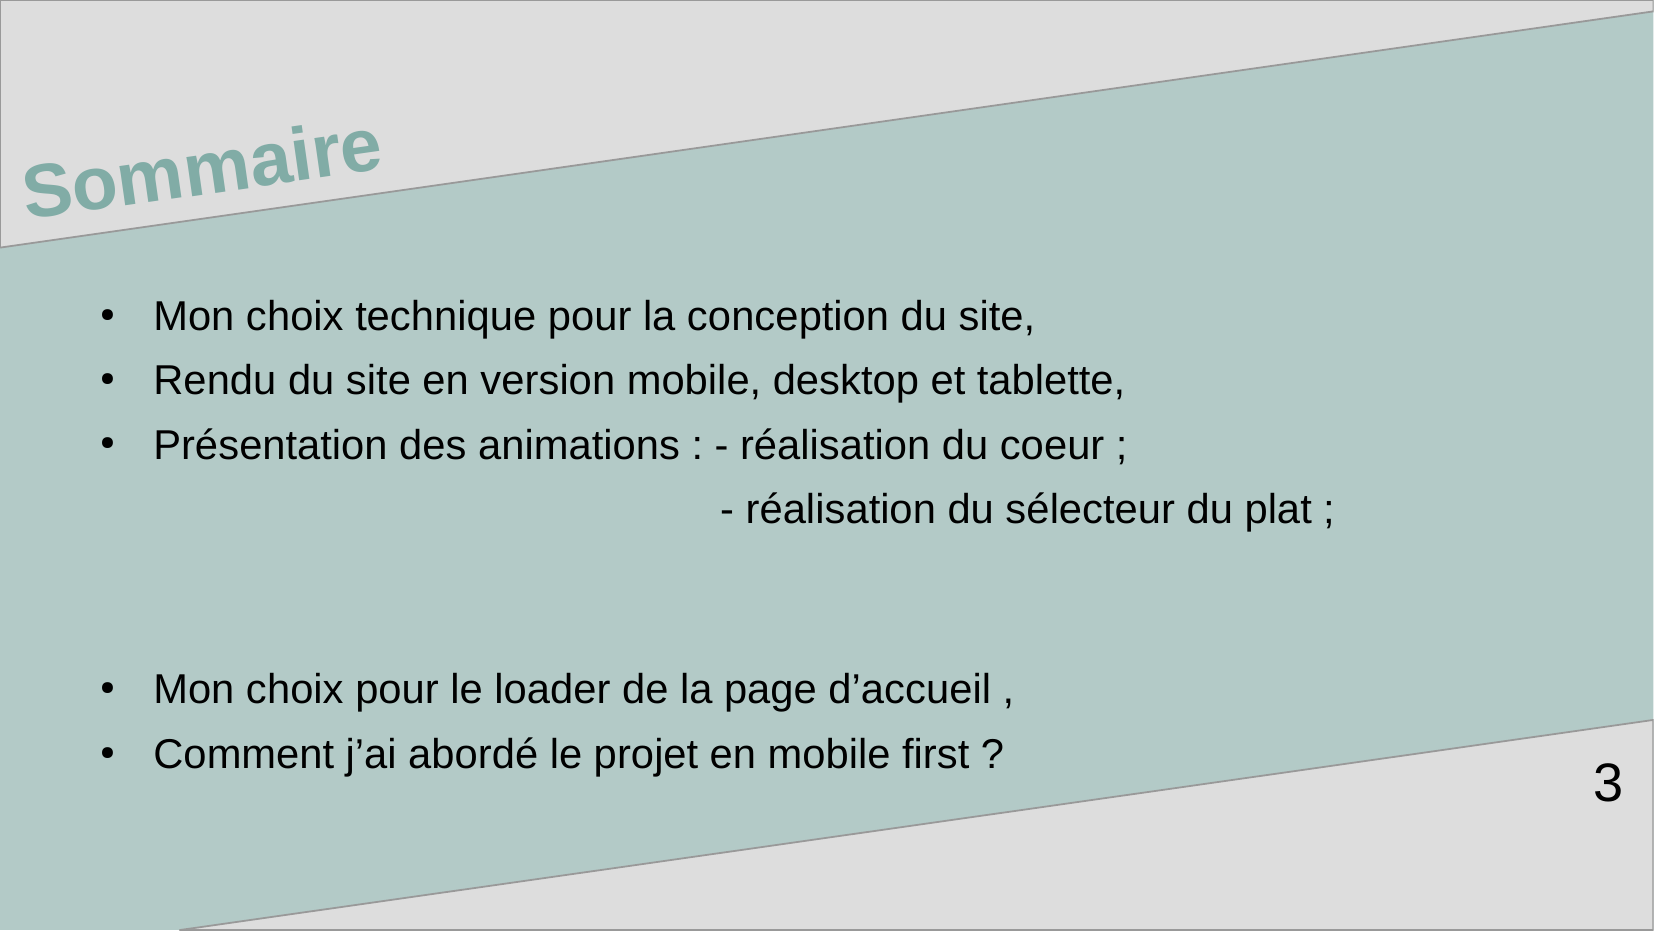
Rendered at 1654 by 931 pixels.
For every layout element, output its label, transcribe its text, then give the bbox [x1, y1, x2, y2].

title Sommaire [11, 0, 1496, 272]
list Mon choix technique pour la conception du site, Rendu du site en version mobile, desktop et tablette, Présentation des animations : - réalisation du coeur ; - réalisation du sélecteur du plat ; Mon choix pour le loader de la page d’accueil , Comment j’ai abordé le projet en mobile first ? [82, 292, 1538, 833]
